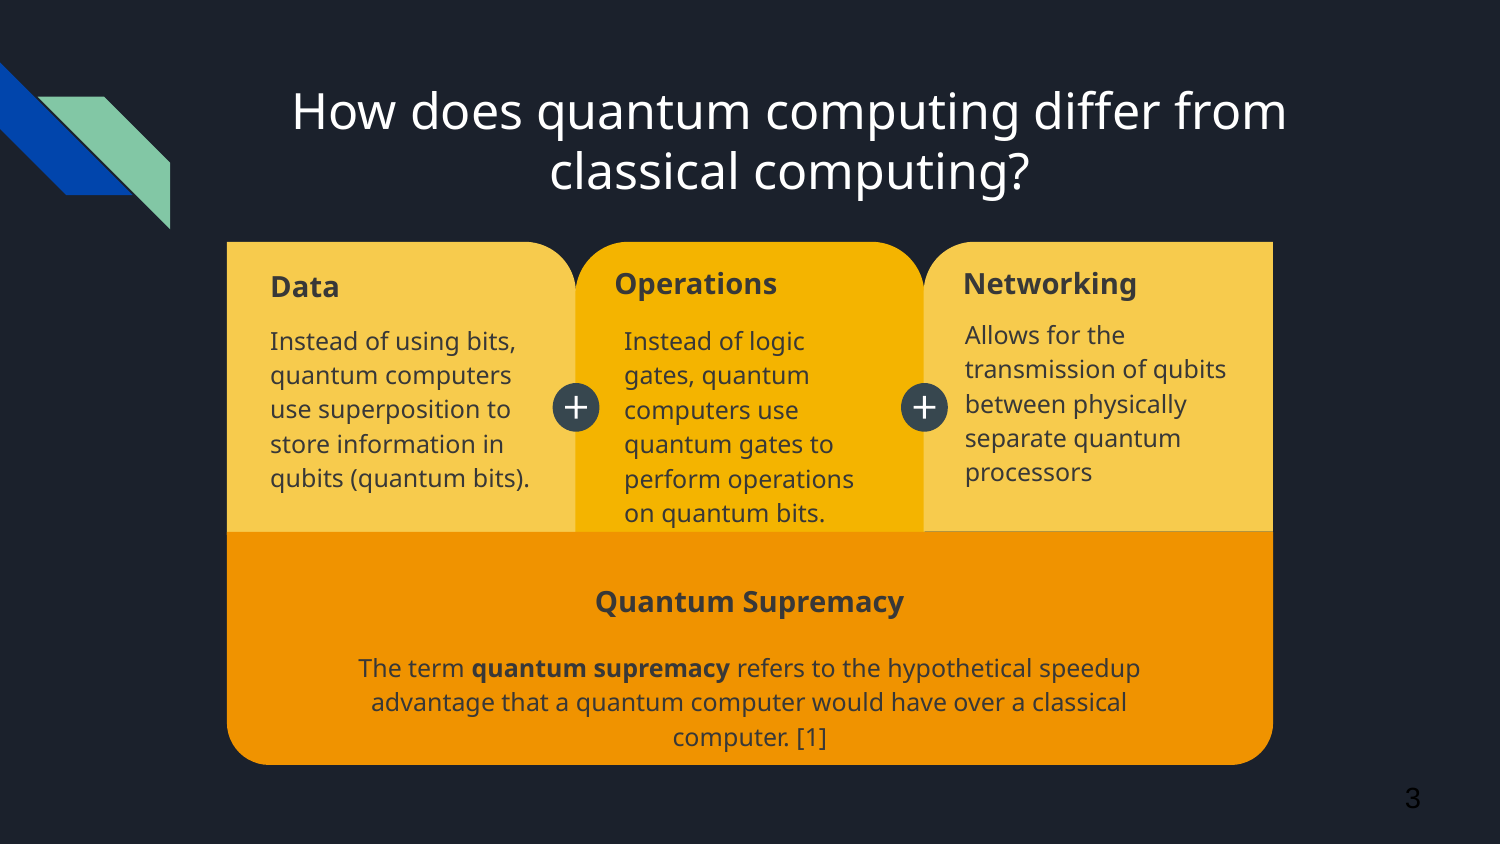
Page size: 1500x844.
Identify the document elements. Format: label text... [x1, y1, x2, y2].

text_box The term quantum supremacy refers to the hypothetical speedup advantage that a quantum computer would have over a classical computer. [1] [308, 633, 1192, 706]
text_box Operations [599, 250, 861, 337]
text_box Instead of logic gates, quantum computers use quantum gates to perform operations on quantum bits. [609, 306, 892, 402]
title How does quantum computing differ from classical computing? [212, 64, 1368, 215]
slide_number <number> [1389, 764, 1480, 830]
text_box Allows for the transmission of qubits between physically separate quantum processors [949, 299, 1248, 474]
text_box Quantum Supremacy [392, 567, 1108, 633]
text_box [226, 241, 1274, 766]
text_box Networking [947, 250, 1209, 336]
text_box Instead of using bits, quantum computers use superposition to store information in qubits (quantum bits). [255, 305, 548, 510]
text_box Data [255, 252, 540, 305]
